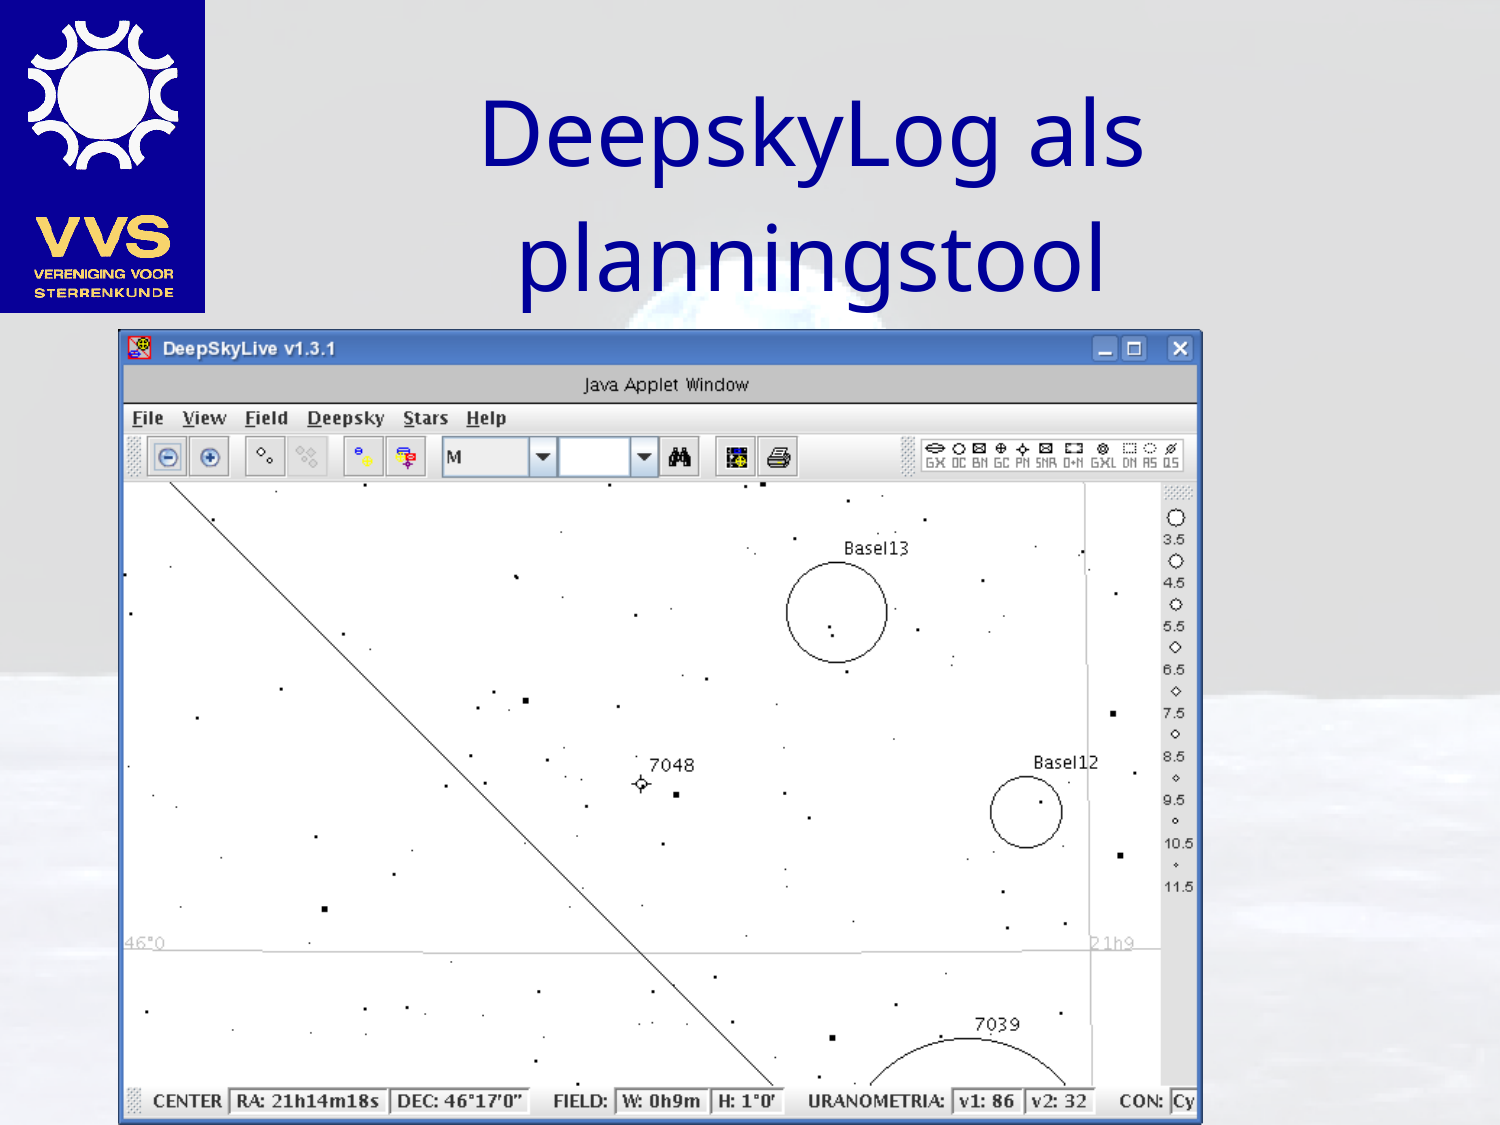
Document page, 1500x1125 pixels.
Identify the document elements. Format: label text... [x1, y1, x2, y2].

picture [0, 0, 205, 313]
picture [118, 329, 1203, 1125]
title DeepskyLog als planningstool [237, 76, 1388, 312]
